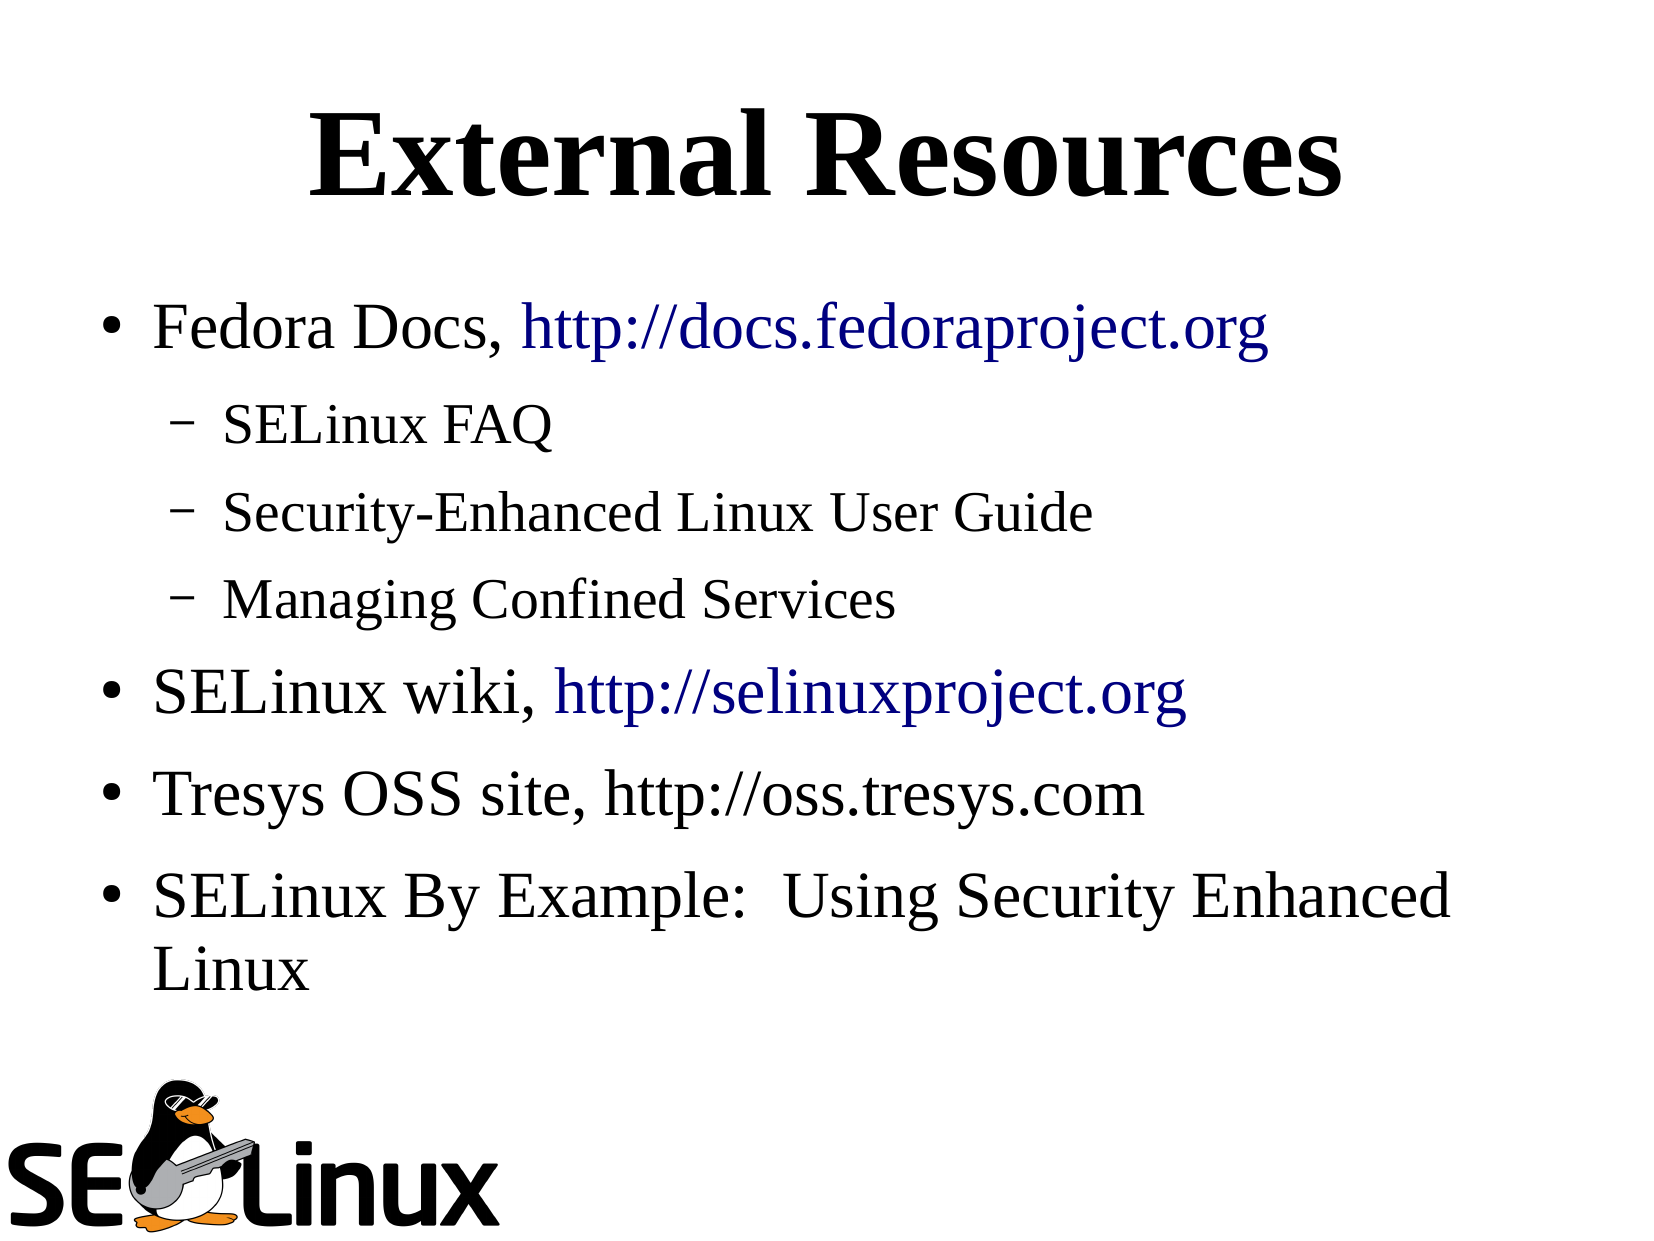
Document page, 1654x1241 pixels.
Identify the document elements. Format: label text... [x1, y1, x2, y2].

title External Resources [82, 49, 1571, 257]
list Fedora Docs, http://docs.fedoraproject.org SELinux FAQ Security-Enhanced Linux User Guide Managing Confined Services SELinux wiki, http://selinuxproject.org Tresys OSS site, http://oss.tresys.com SELinux By Example: Using Security Enhanced Linux [82, 290, 1571, 1010]
picture [0, 919, 526, 1241]
